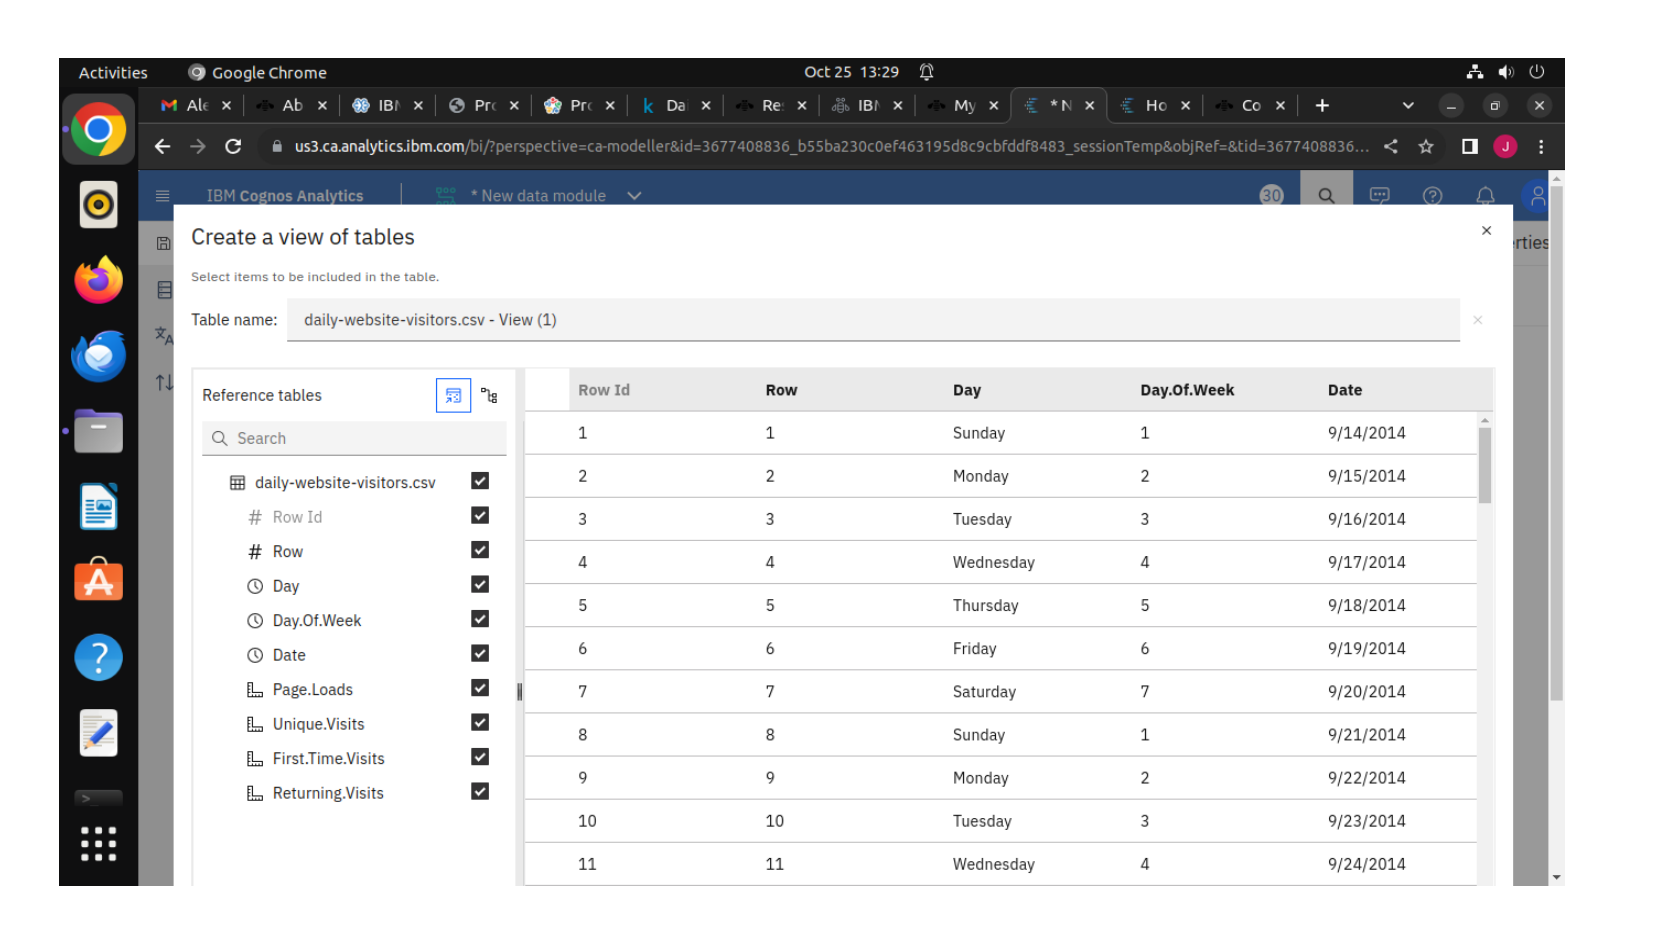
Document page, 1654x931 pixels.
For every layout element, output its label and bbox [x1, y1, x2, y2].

picture [59, 58, 1565, 886]
